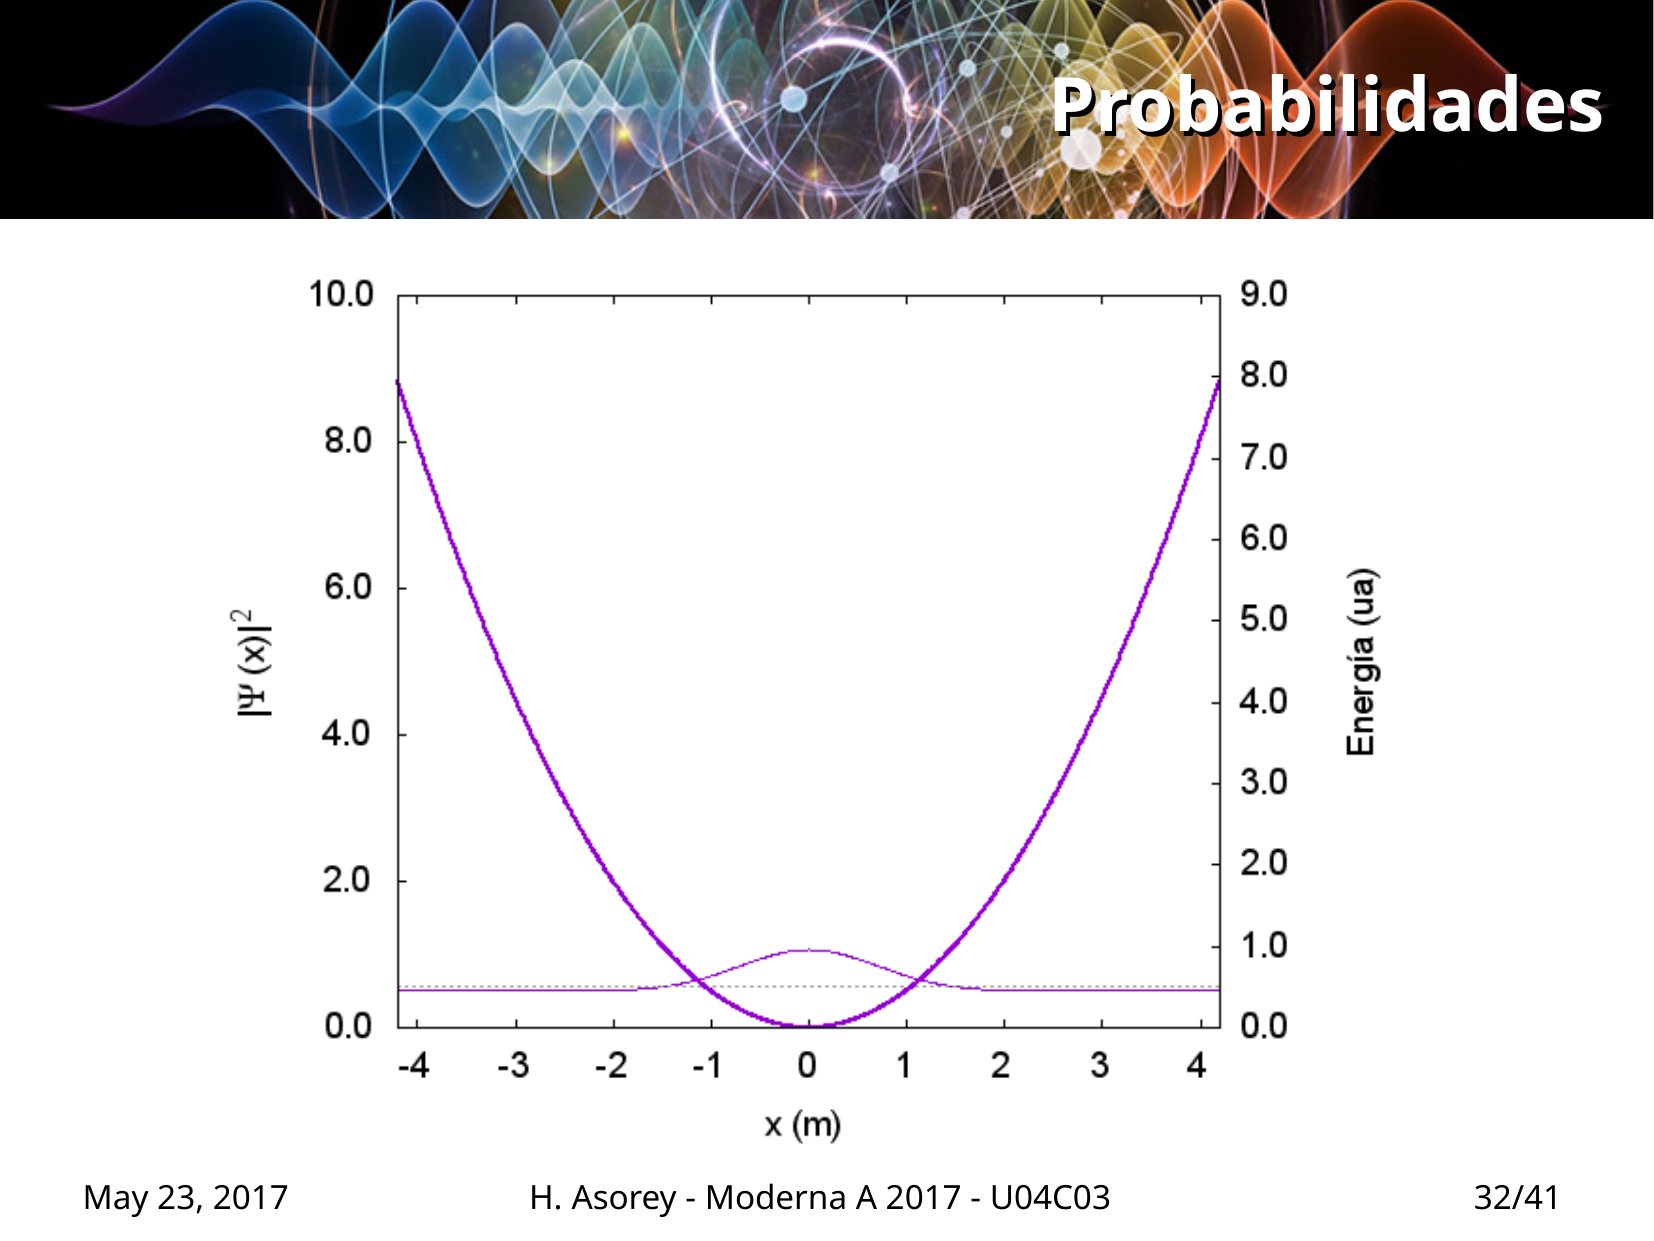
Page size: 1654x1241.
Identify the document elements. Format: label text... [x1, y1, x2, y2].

title Probabilidades [45, 15, 1606, 191]
picture [225, 254, 1426, 1156]
picture [0, 0, 1654, 219]
